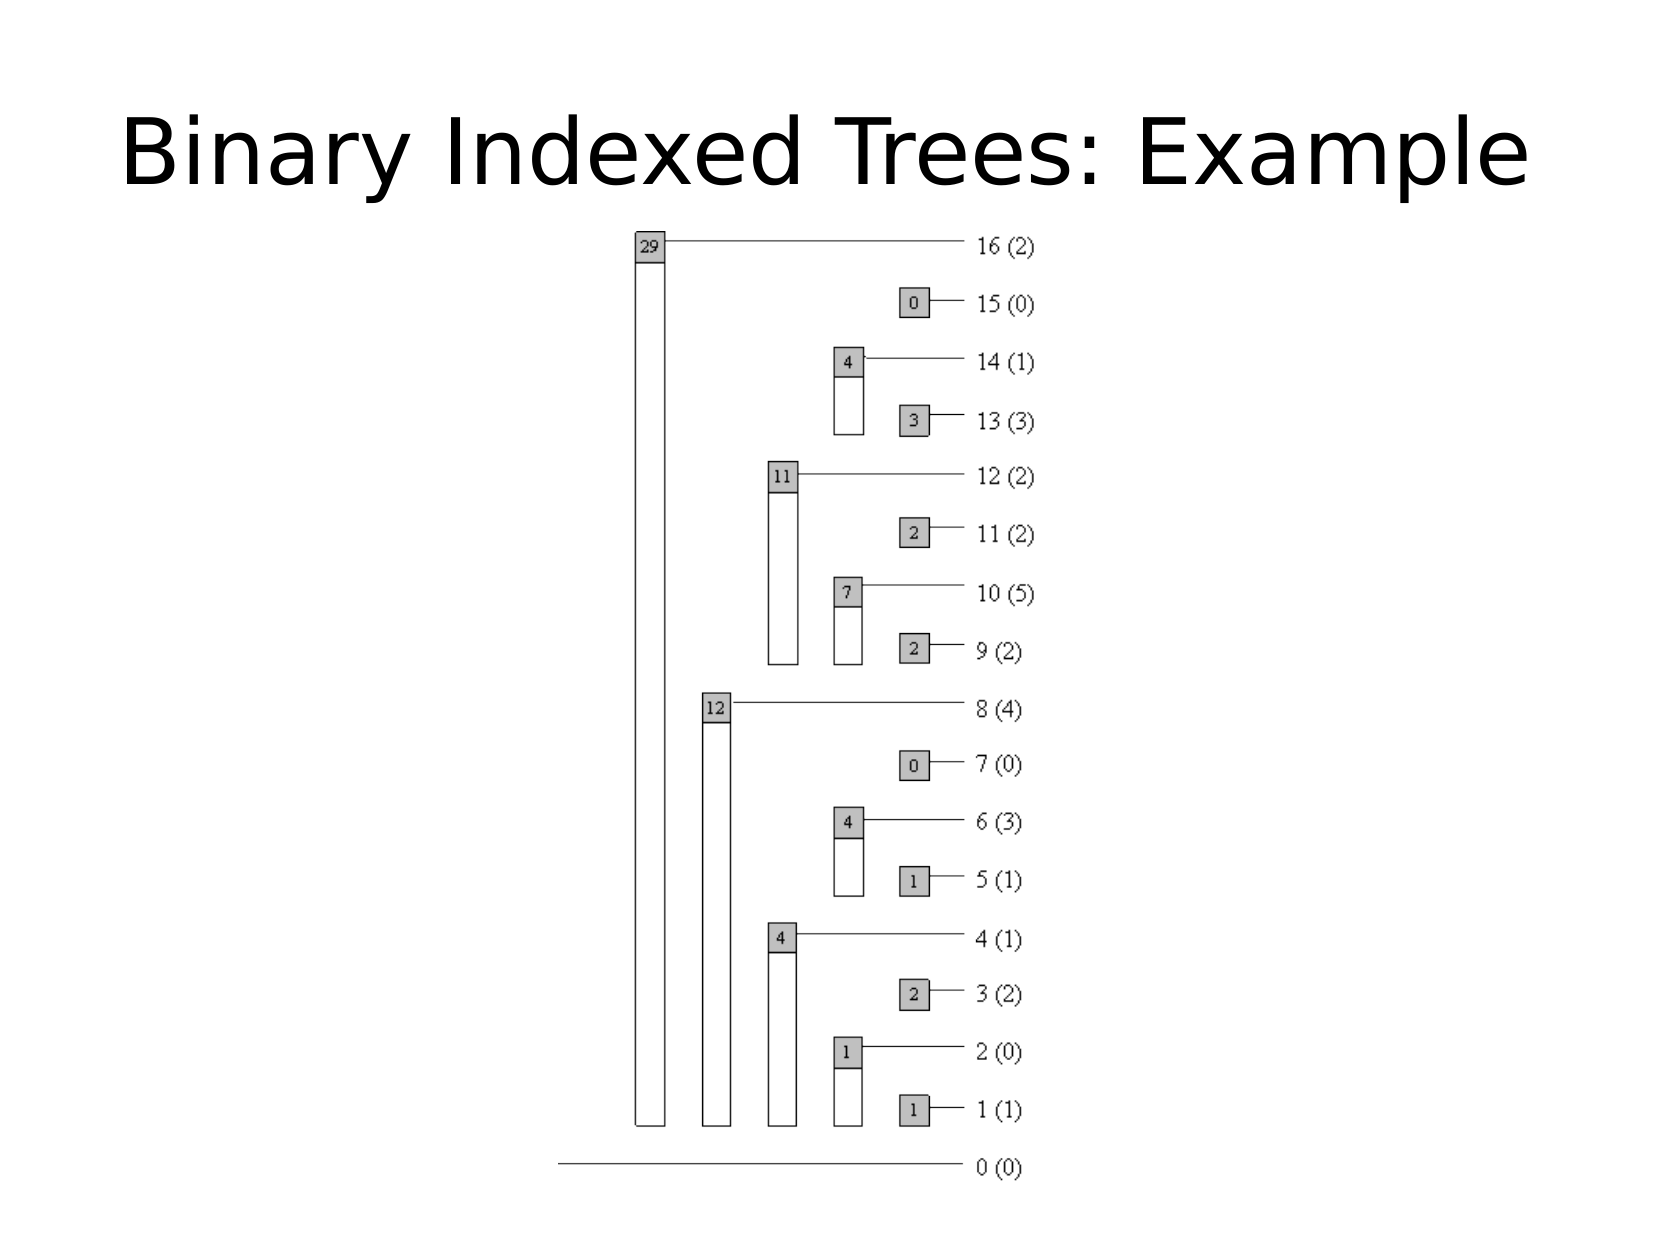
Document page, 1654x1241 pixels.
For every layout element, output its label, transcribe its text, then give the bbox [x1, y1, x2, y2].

title Binary Indexed Trees: Example [82, 49, 1571, 257]
picture [558, 231, 1037, 1182]
